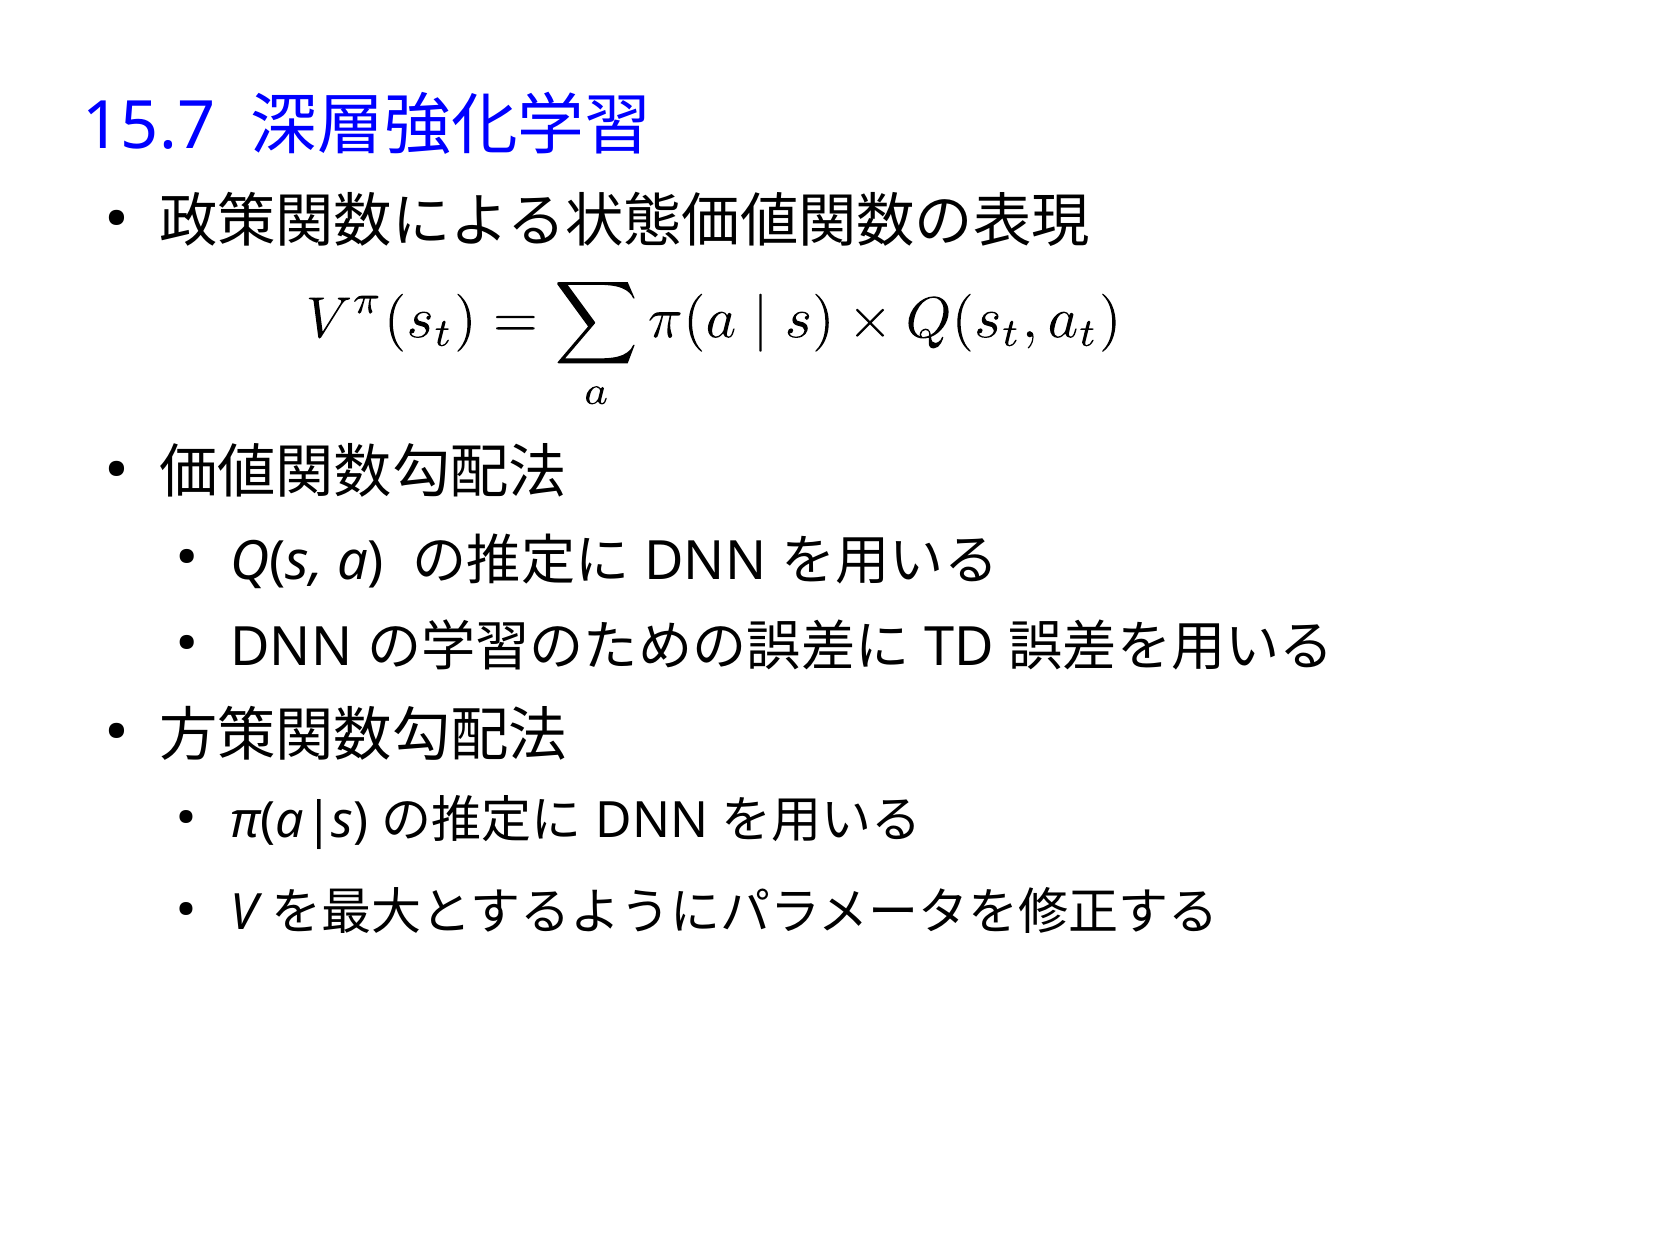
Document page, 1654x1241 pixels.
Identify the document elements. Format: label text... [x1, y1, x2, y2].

list 政策関数による状態価値関数の表現 価値関数勾配法 Q(s, a) の推定にDNNを用いる DNNの学習のための誤差にTD誤差を用いる 方策関数勾配法 π(a|s)の推定にDNNを用いる Vを最大とするようにパラメータを修正する [88, 179, 1577, 1123]
picture [303, 279, 1118, 407]
title 15.7 深層強化学習 [82, 49, 1571, 196]
